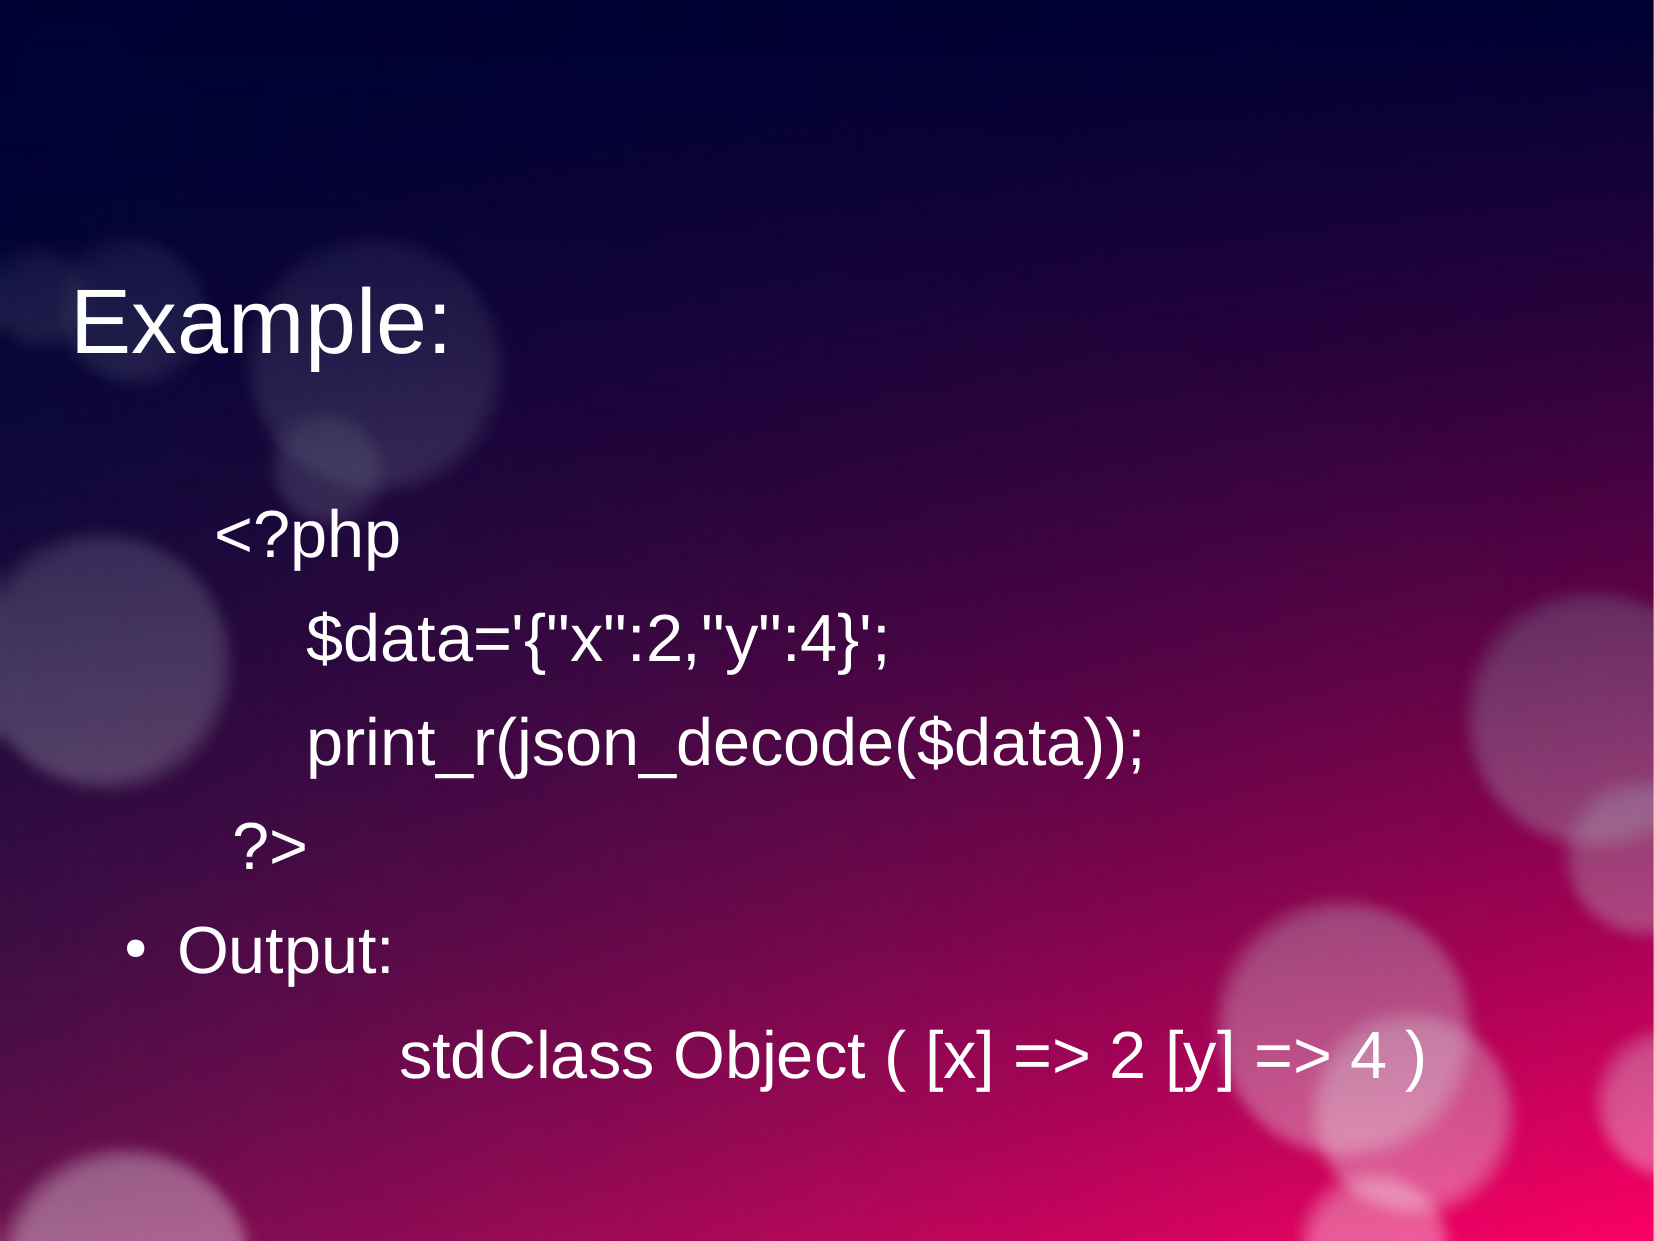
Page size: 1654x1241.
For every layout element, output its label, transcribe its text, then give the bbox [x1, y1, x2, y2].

title Example: [70, 218, 1560, 426]
picture [0, 0, 1654, 1241]
list <?php $data='{"x":2,"y":4}'; print_r(json_decode($data)); ?> Output: stdClass Object ( [x] => 2 [y] => 4 ) [106, 496, 1595, 1117]
